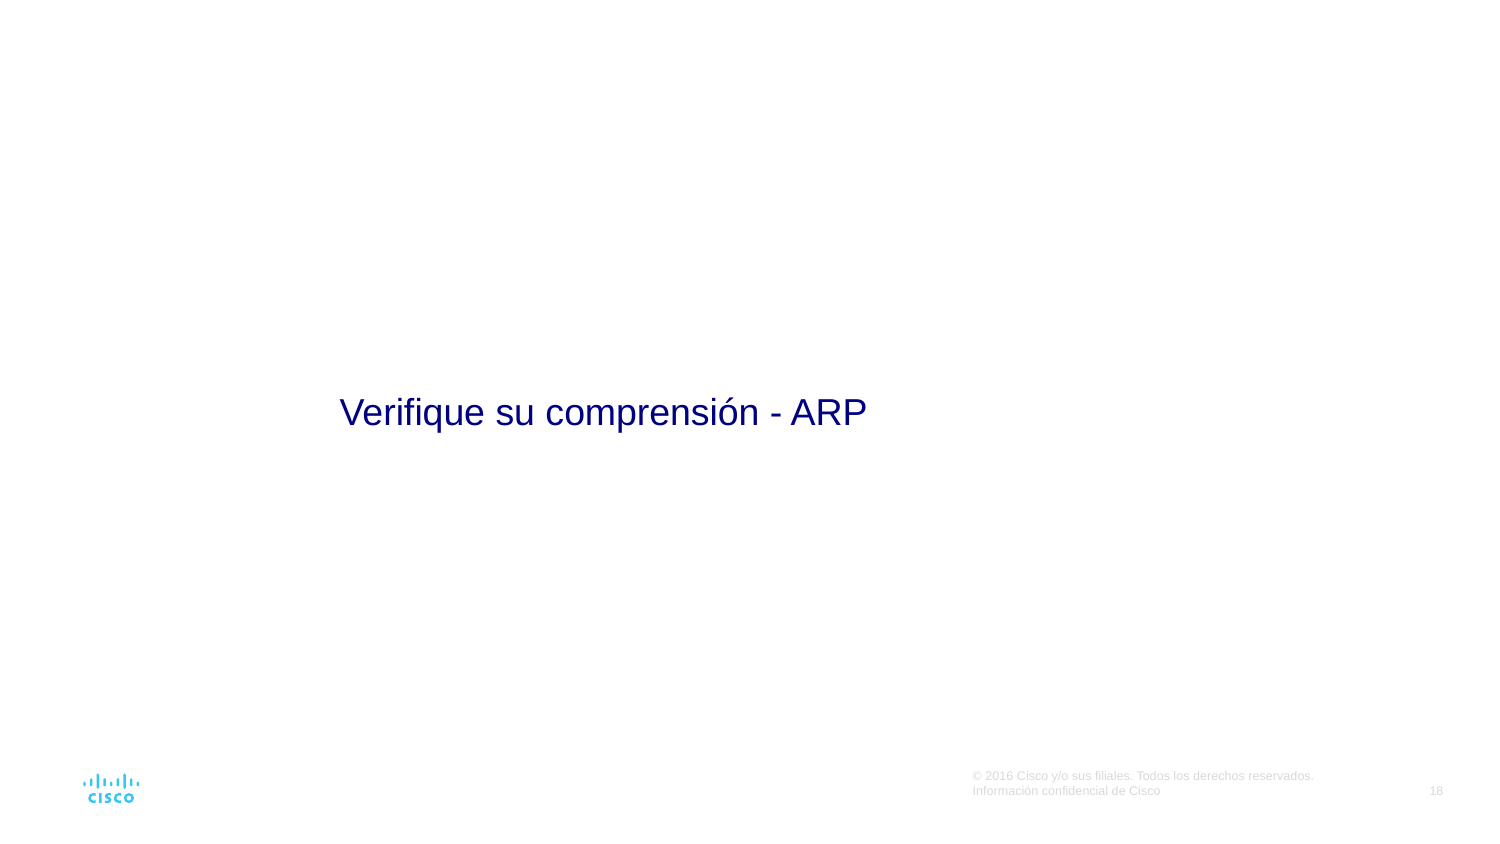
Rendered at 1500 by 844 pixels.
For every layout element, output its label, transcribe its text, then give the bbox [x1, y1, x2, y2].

text_box Verifique su comprensión - ARP [324, 383, 1112, 454]
